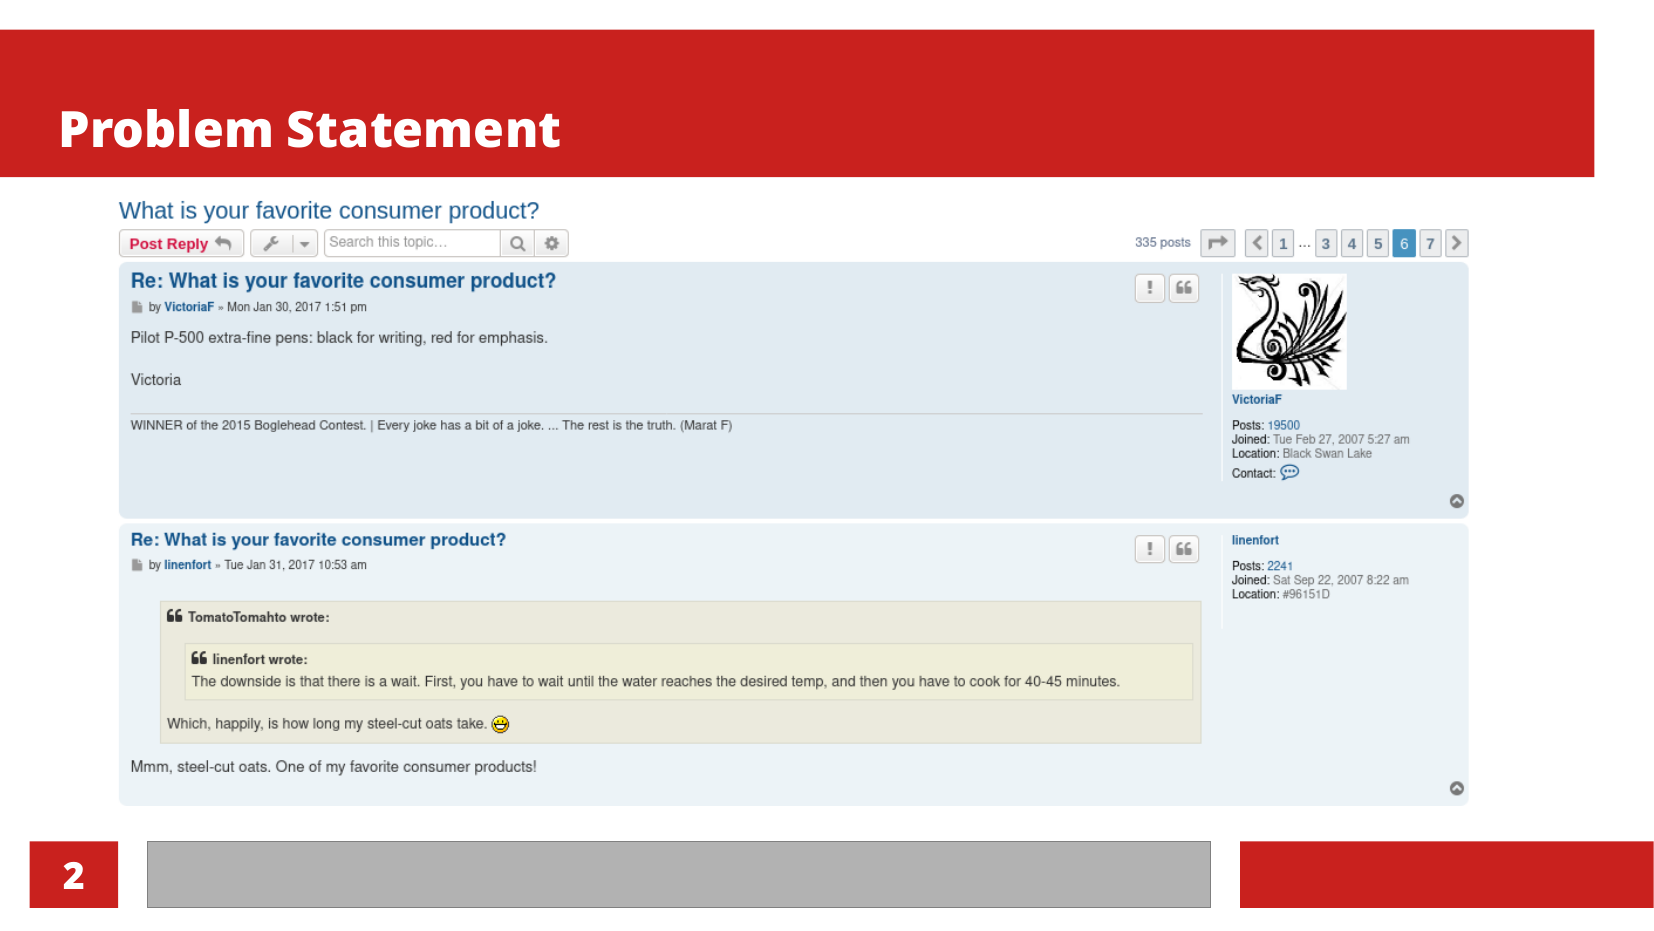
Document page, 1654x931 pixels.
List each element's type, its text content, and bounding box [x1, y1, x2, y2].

picture [112, 187, 1484, 806]
title Problem Statement [59, 44, 1595, 163]
